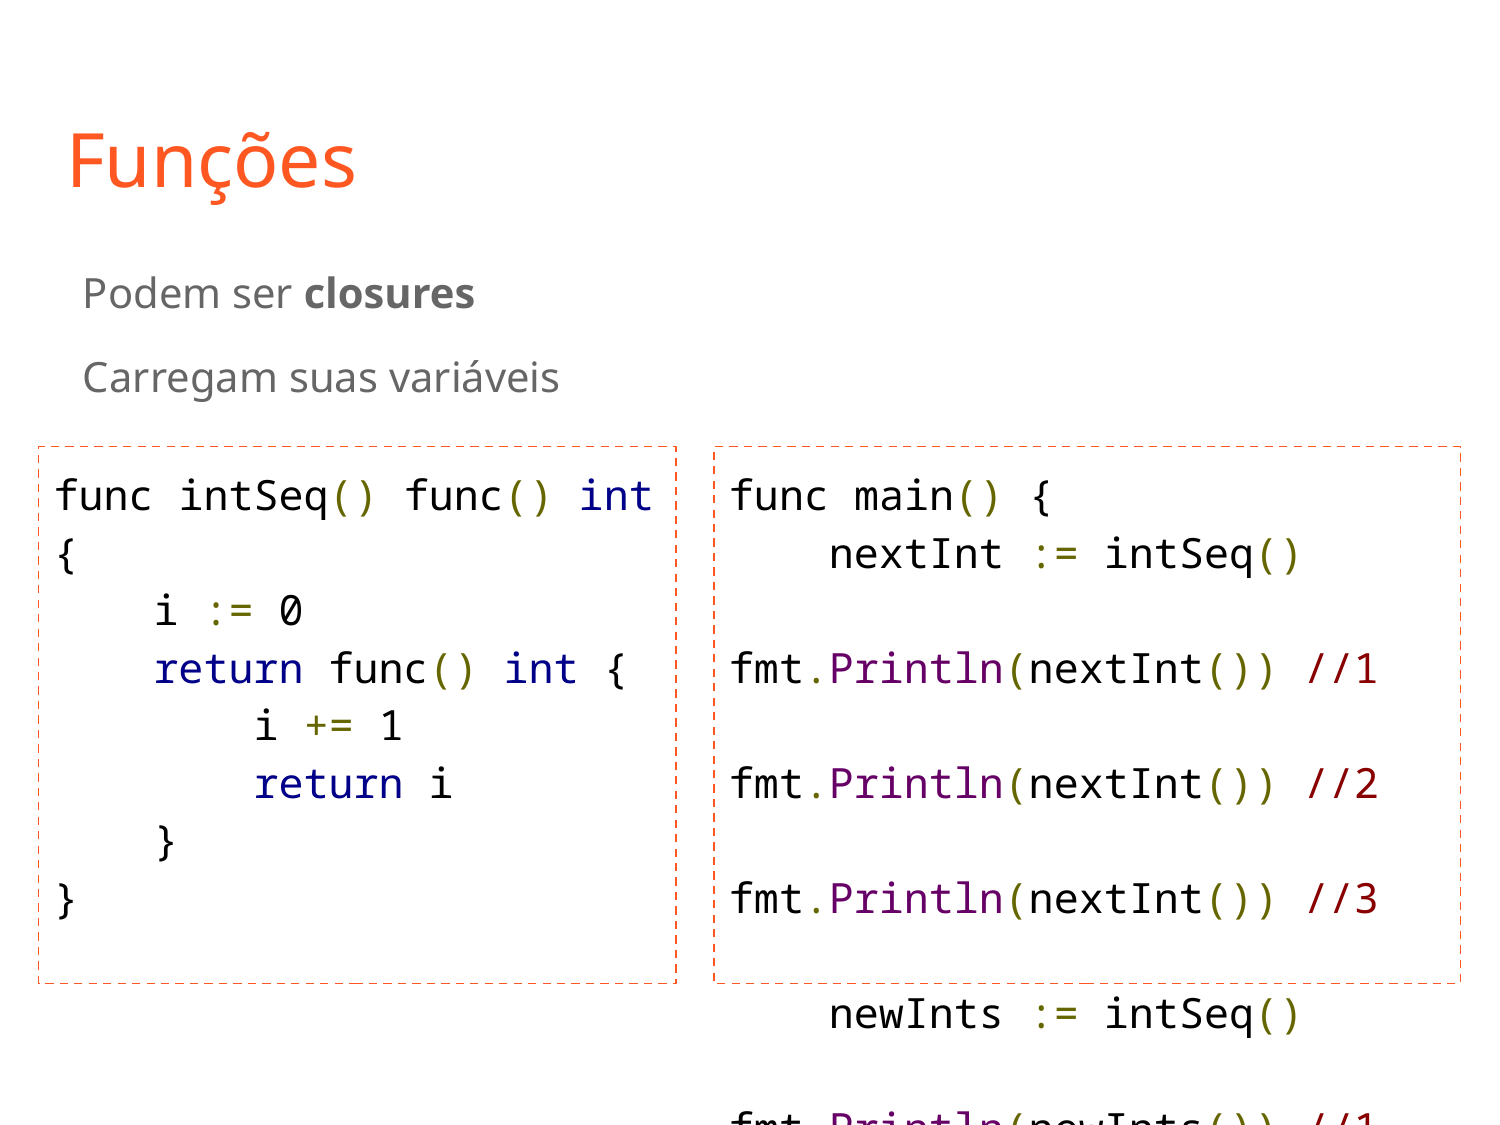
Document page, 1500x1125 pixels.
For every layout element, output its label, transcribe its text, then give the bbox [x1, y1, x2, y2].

title Funções [51, 97, 1449, 223]
text_box func main() { nextInt := intSeq() fmt.Println(nextInt()) //1 fmt.Println(nextInt()) //2 fmt.Println(nextInt()) //3 newInts := intSeq() fmt.Println(newInts()) //1 } [713, 446, 1461, 984]
list Podem ser closures Carregam suas variáveis [51, 252, 1449, 417]
text_box func intSeq() func() int { i := 0 return func() int { i += 1 return i } } [38, 446, 677, 984]
